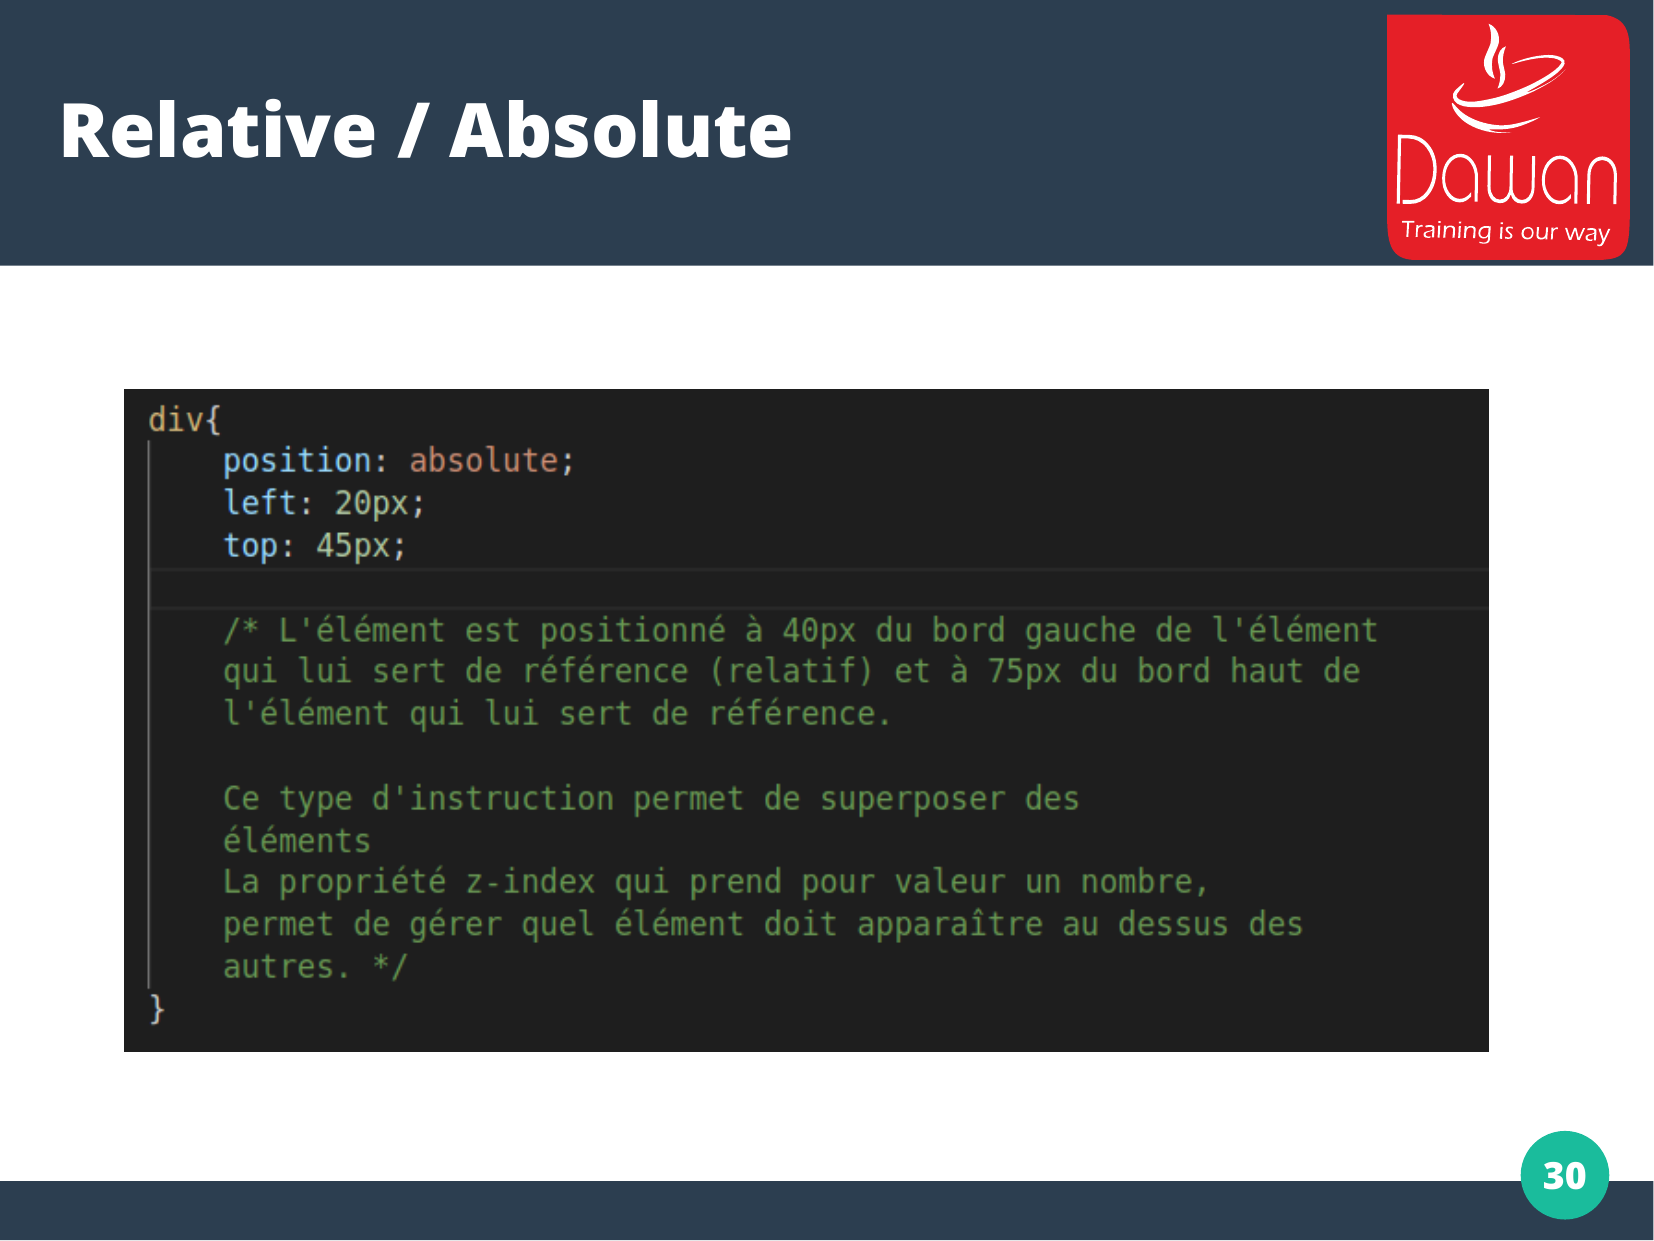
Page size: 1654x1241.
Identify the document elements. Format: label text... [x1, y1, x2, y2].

picture [1387, 14, 1630, 260]
picture [124, 389, 1489, 1052]
title Relative / Absolute [59, 49, 1387, 207]
